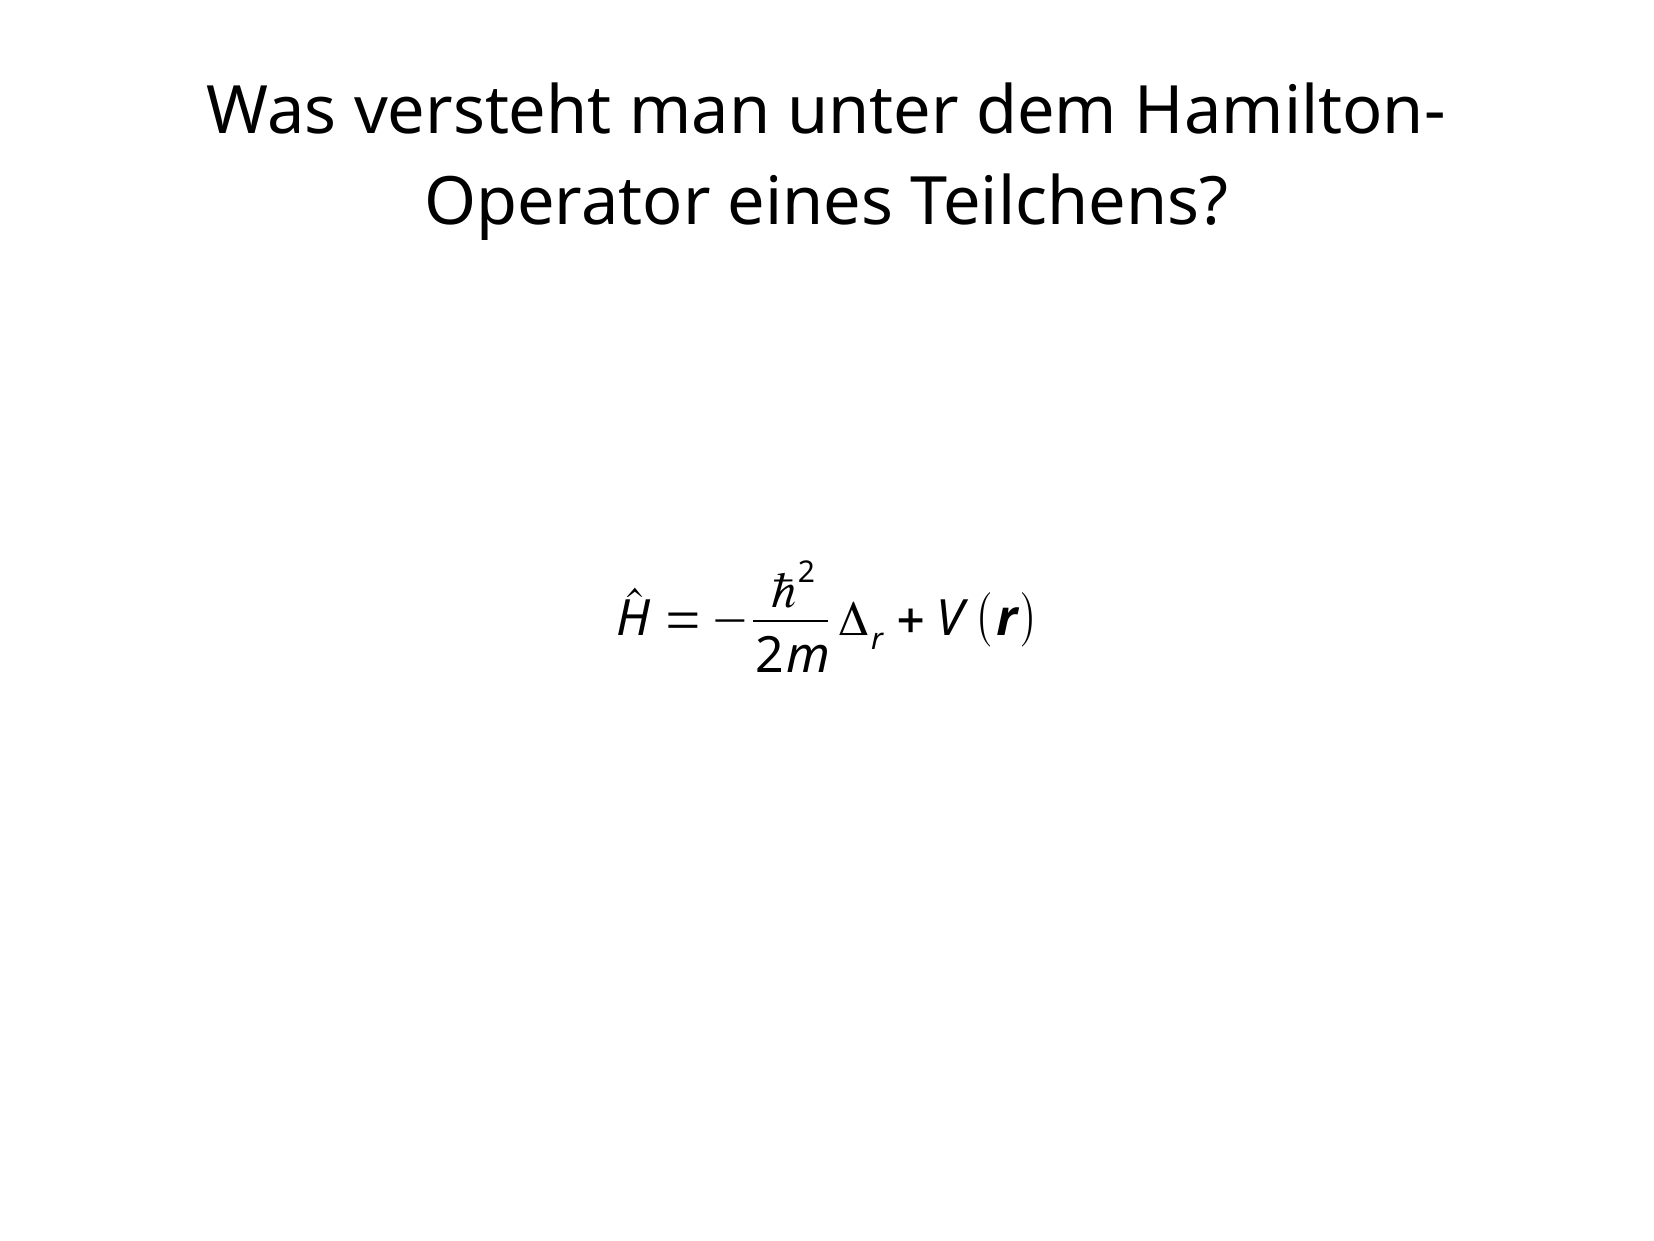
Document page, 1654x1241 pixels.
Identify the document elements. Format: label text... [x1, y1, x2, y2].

chart [610, 554, 1044, 687]
title Was versteht man unter dem Hamilton-Operator eines Teilchens? [82, 49, 1571, 257]
